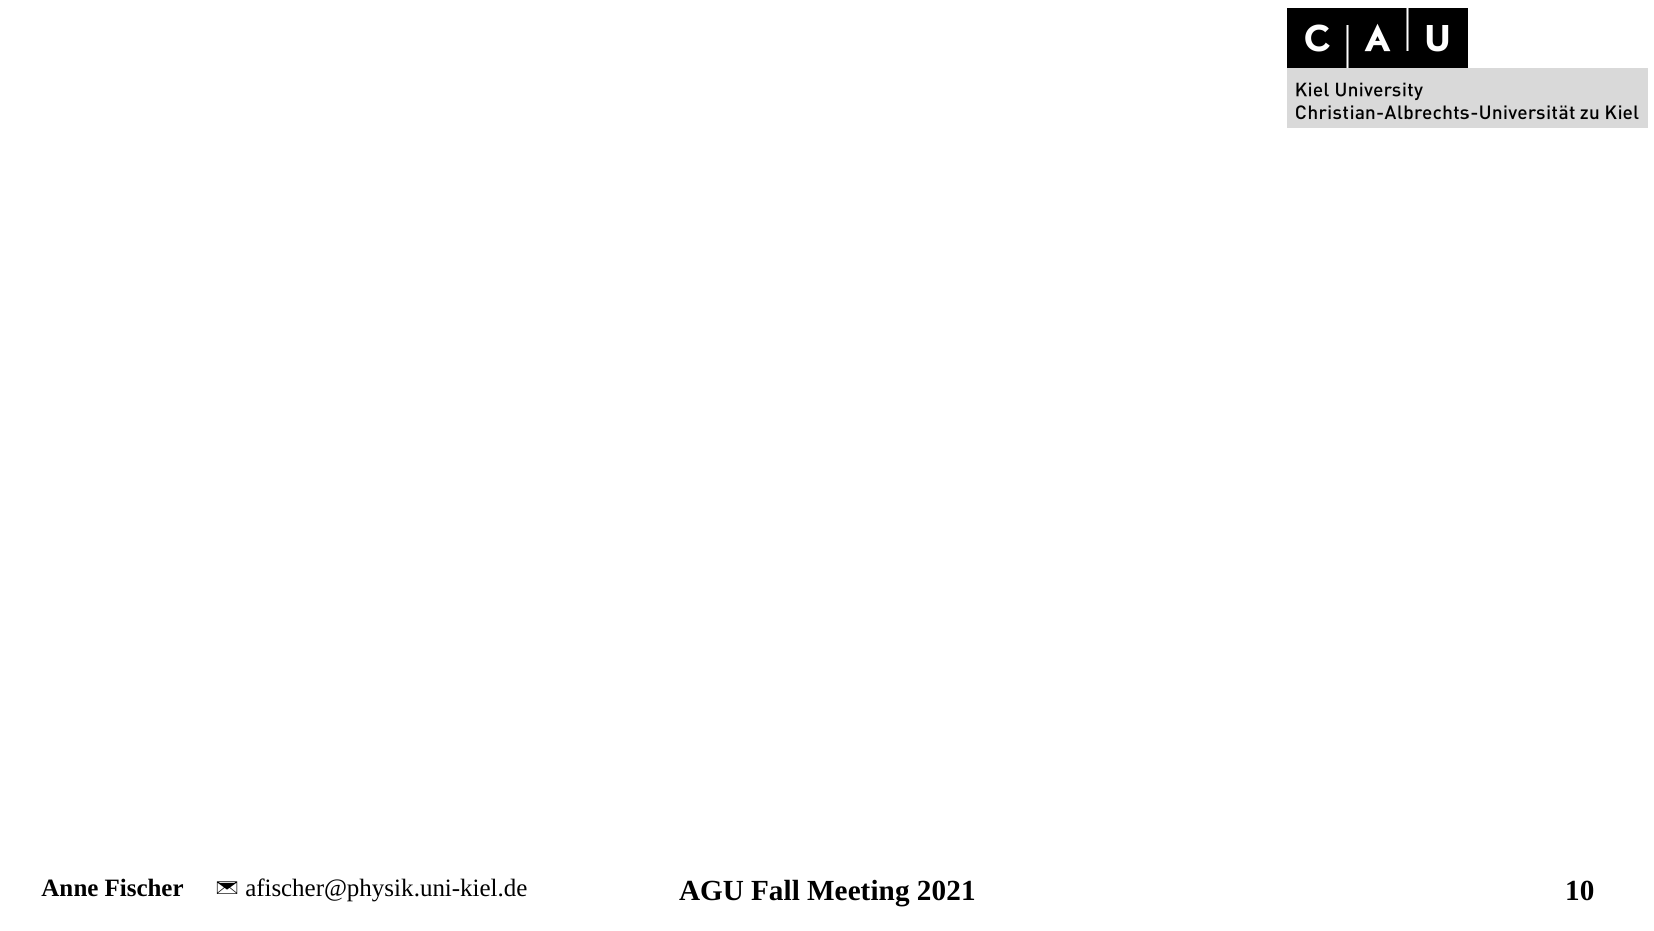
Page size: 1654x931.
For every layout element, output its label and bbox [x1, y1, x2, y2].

picture [1287, 8, 1648, 128]
